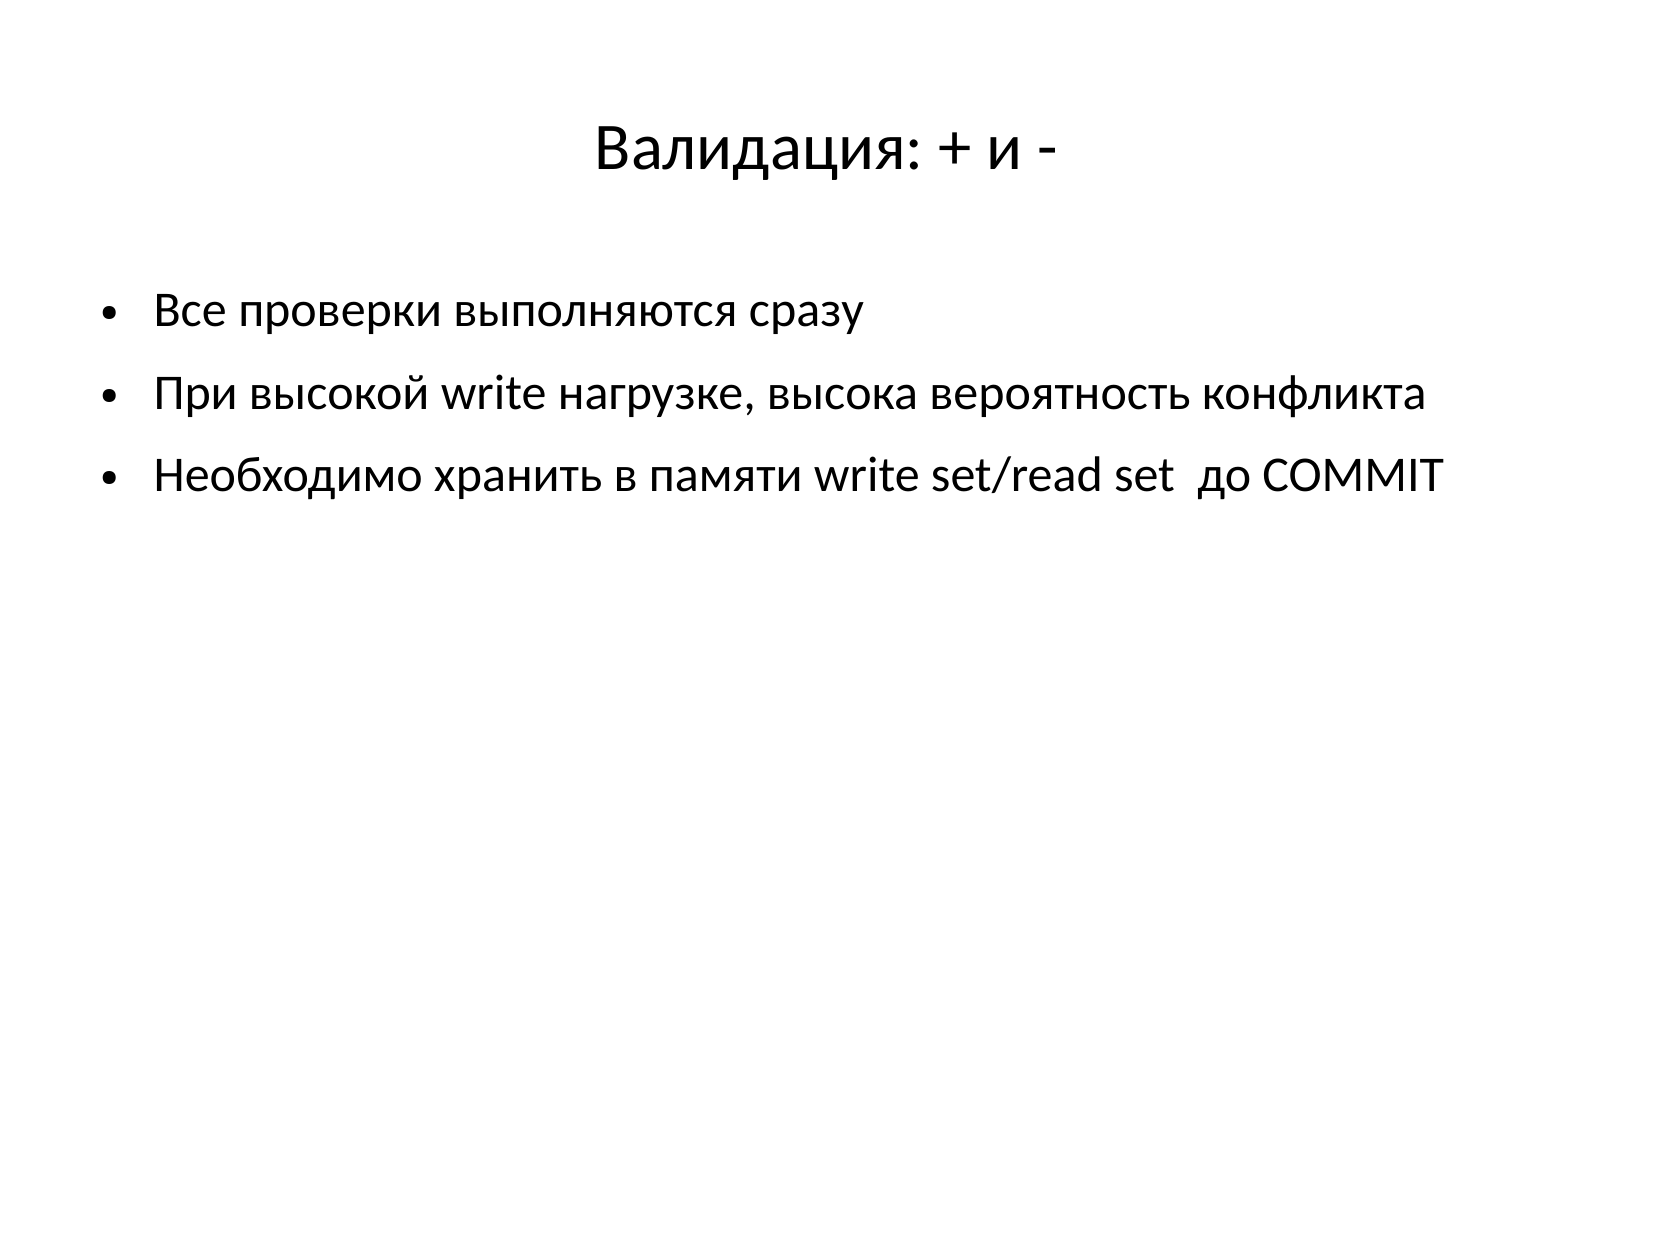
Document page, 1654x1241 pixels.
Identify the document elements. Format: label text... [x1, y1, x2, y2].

list Все проверки выполняются сразу При высокой write нагрузке, высока вероятность конфликта Необходимо хранить в памяти write set/read set до COMMIT [82, 289, 1571, 1108]
title Валидация: + и - [82, 49, 1571, 257]
